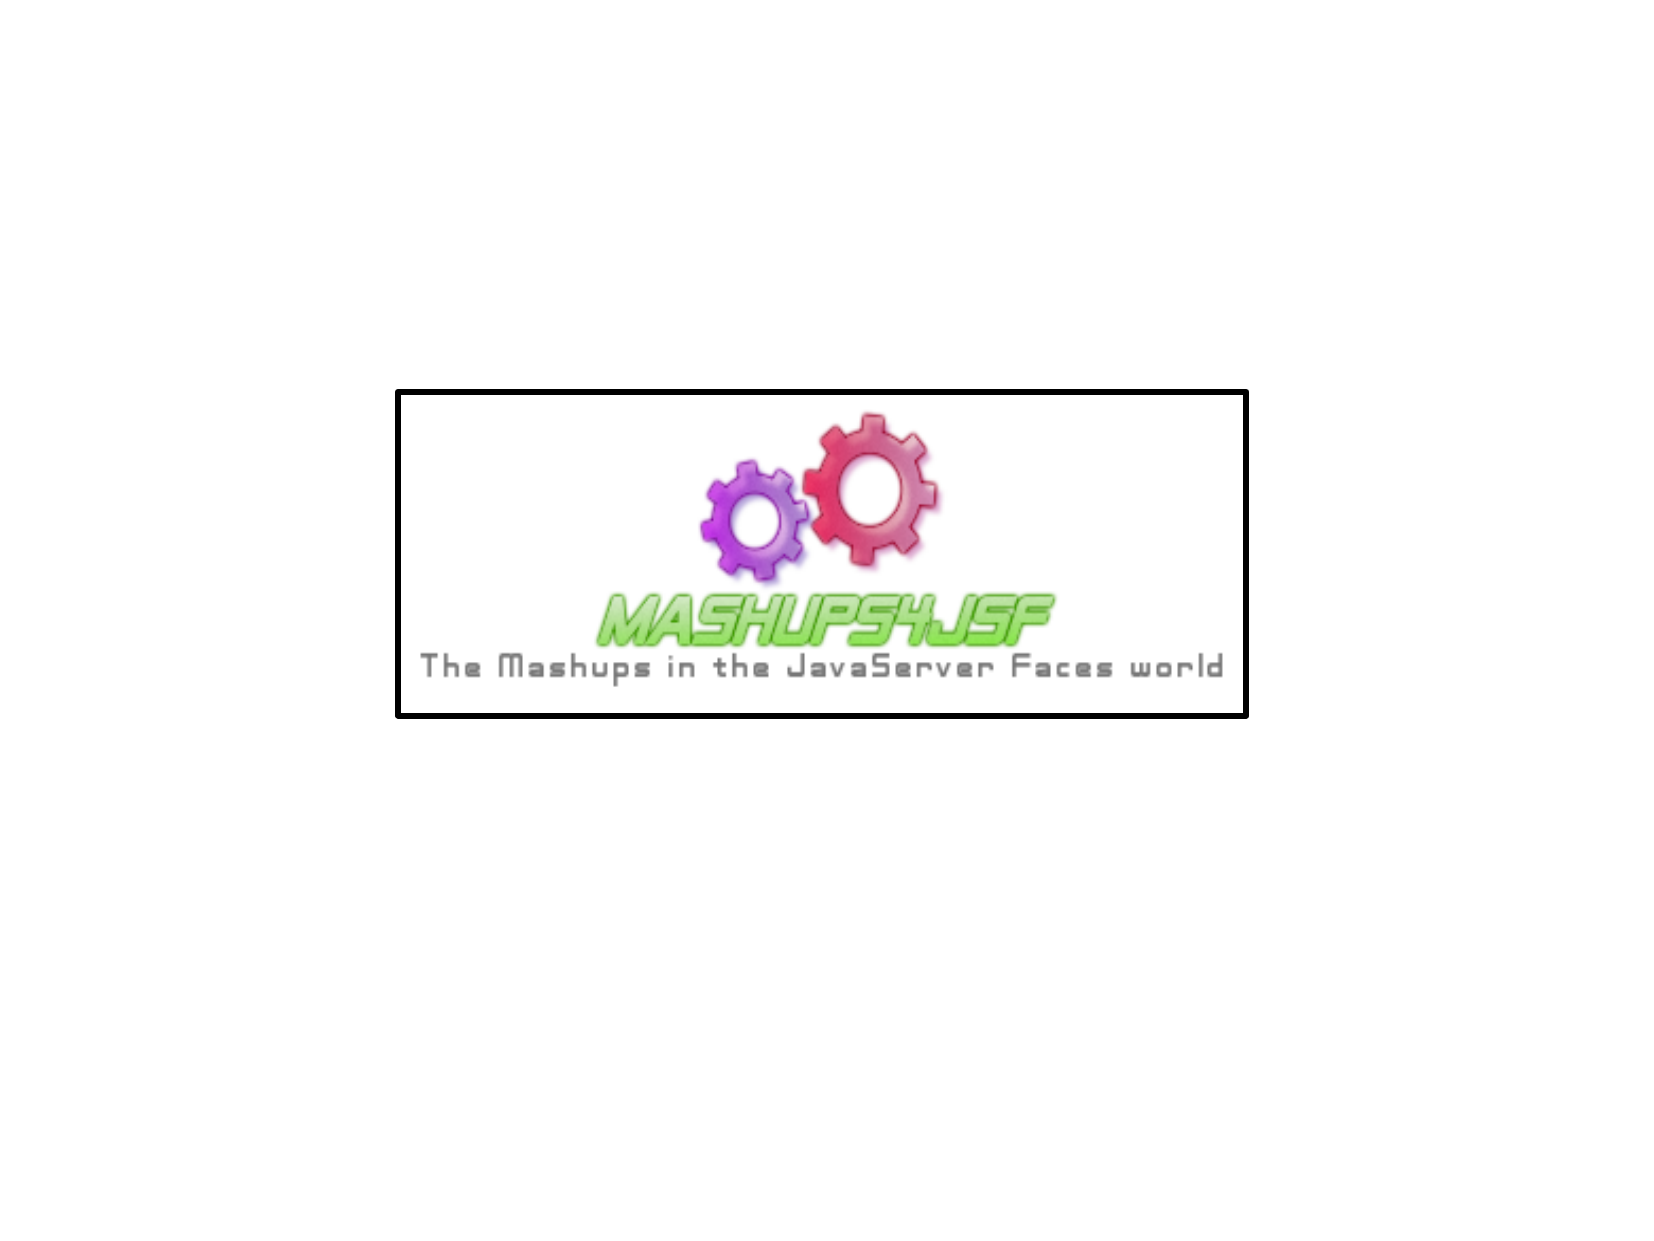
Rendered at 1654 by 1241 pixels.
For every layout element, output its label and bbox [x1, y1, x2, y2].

picture [400, 394, 1244, 713]
